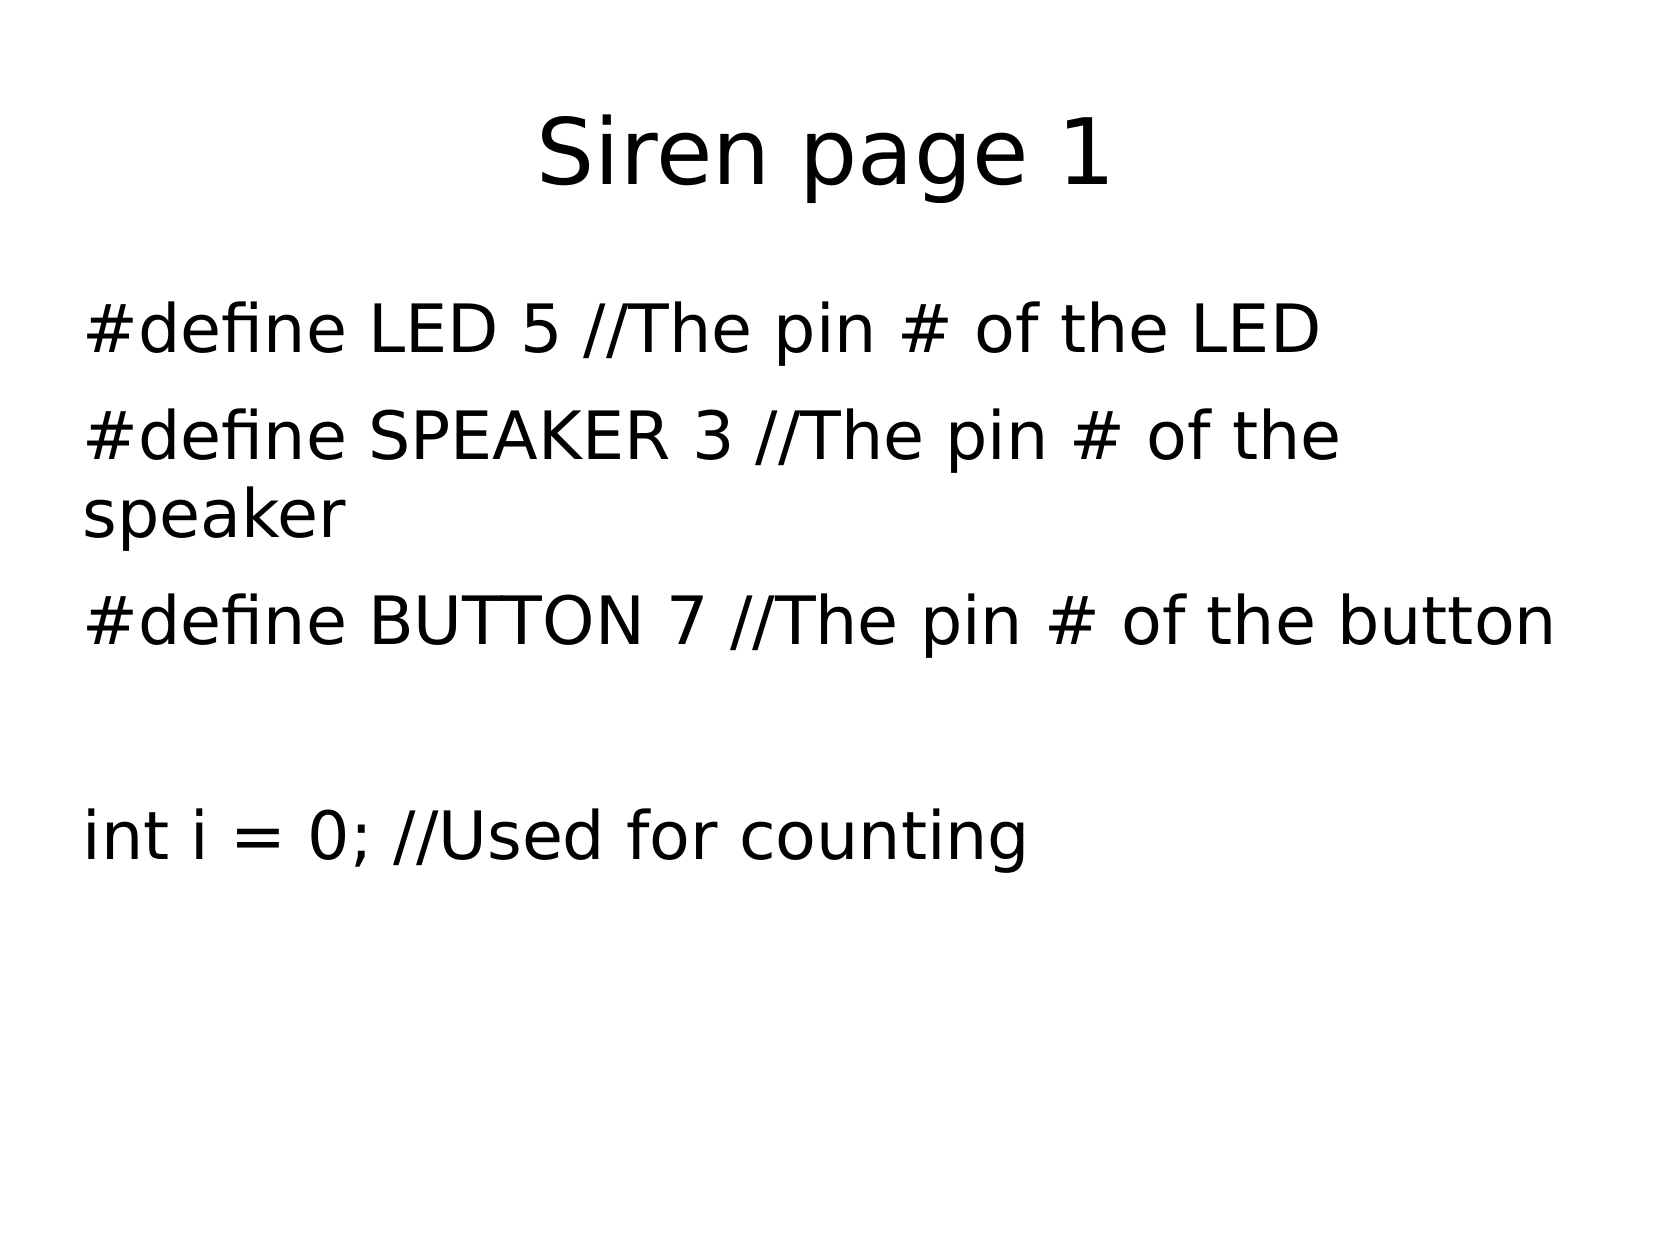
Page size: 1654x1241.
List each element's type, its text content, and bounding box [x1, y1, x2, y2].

list #define LED 5 //The pin # of the LED #define SPEAKER 3 //The pin # of the speaker #define BUTTON 7 //The pin # of the button int i = 0; //Used for counting [82, 290, 1571, 1010]
title Siren page 1 [82, 49, 1571, 257]
